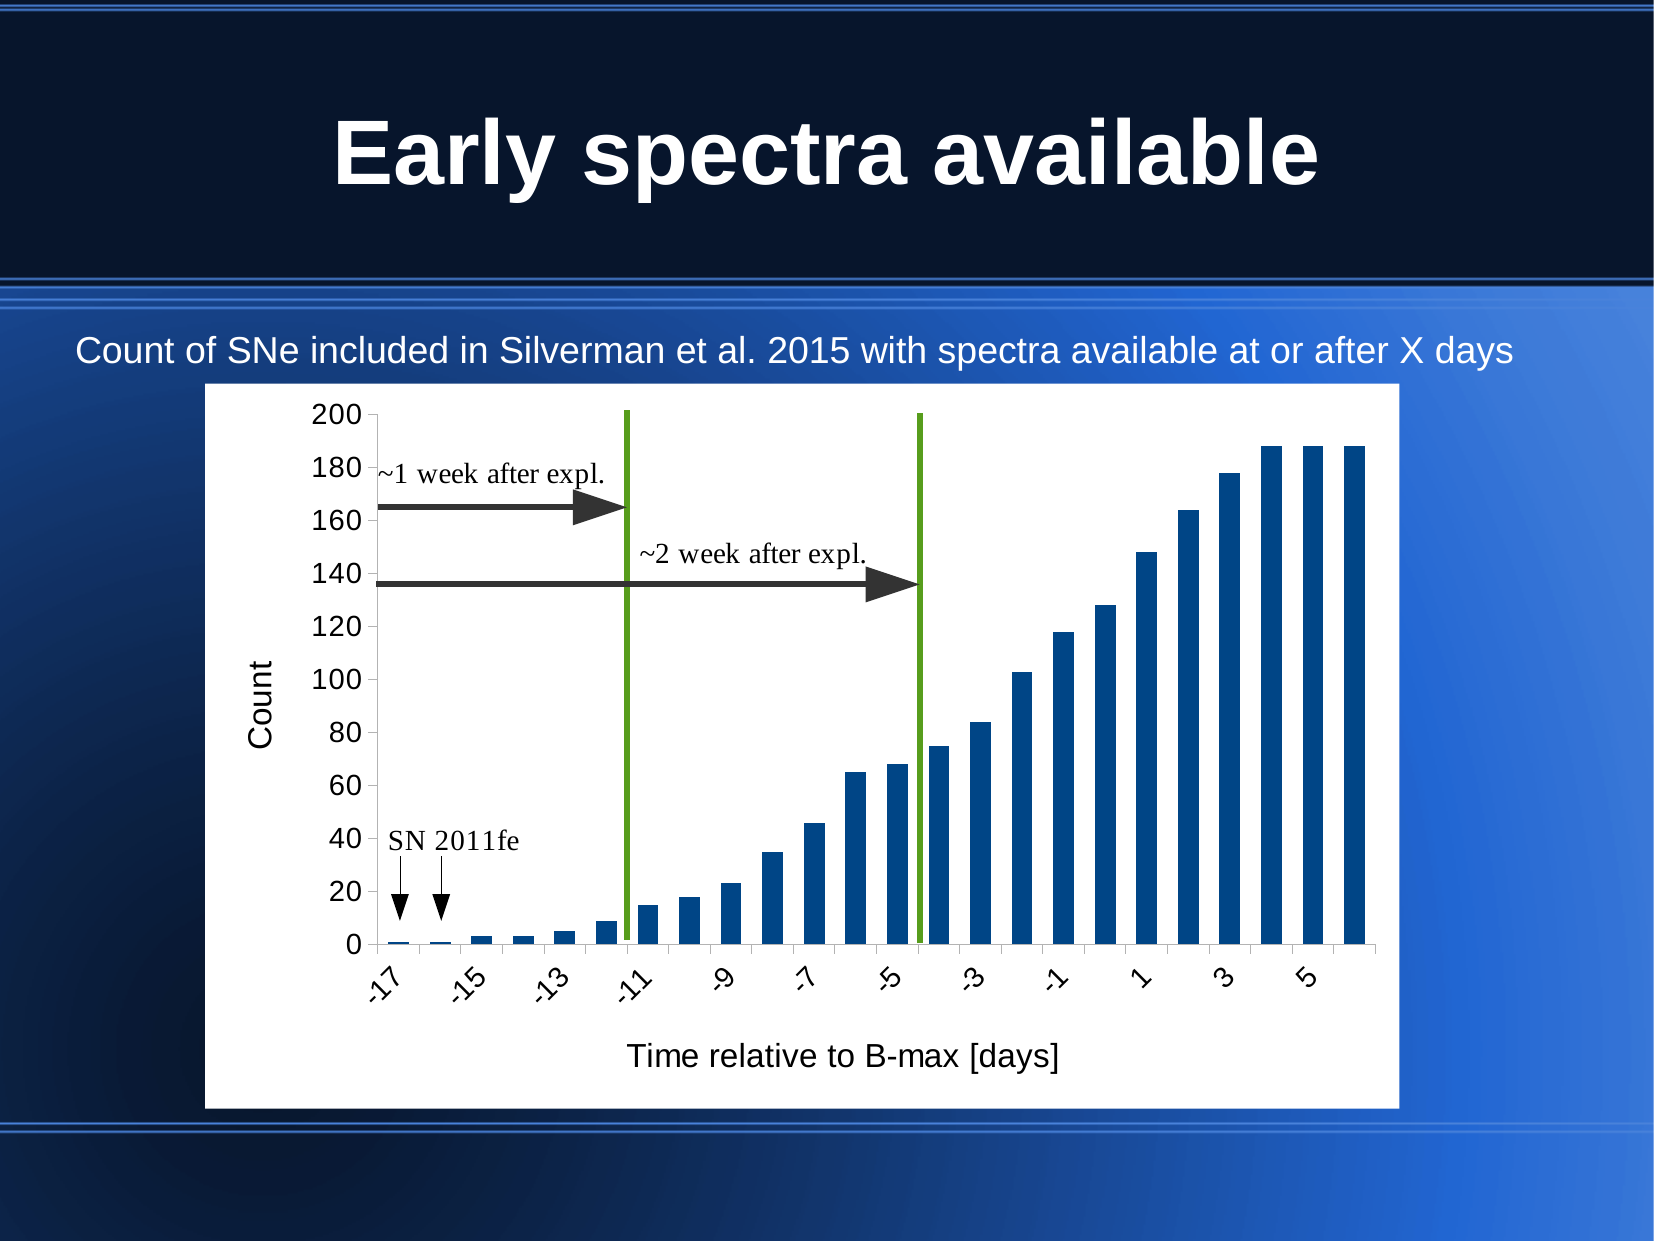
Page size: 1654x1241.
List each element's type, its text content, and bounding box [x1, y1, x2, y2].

title Early spectra available [82, 49, 1571, 257]
chart [205, 383, 1400, 1109]
picture [0, 0, 1654, 1241]
text_box Count of SNe included in Silverman et al. 2015 with spectra available at or after X days [75, 330, 1561, 415]
